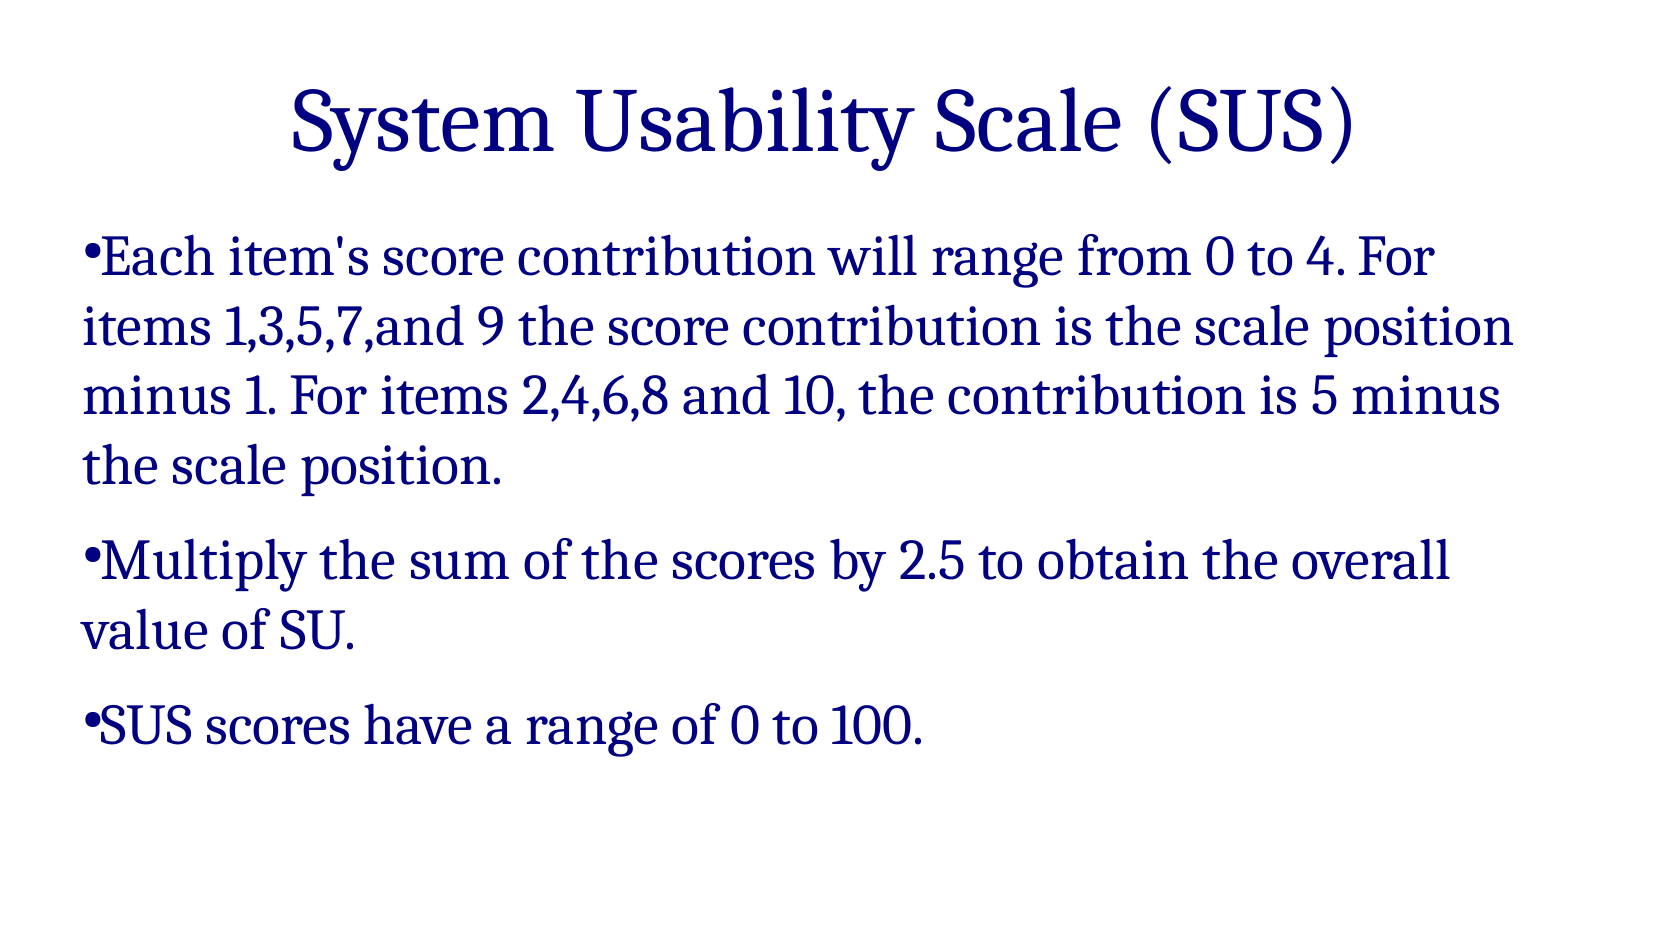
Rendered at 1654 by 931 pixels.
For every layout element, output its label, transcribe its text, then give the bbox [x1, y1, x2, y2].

list Each item's score contribution will range from 0 to 4. For items 1,3,5,7,and 9 the score contribution is the scale position minus 1. For items 2,4,6,8 and 10, the contribution is 5 minus the scale position. Multiply the sum of the scores by 2.5 to obtain the overall value of SU. SUS scores have a range of 0 to 100. [82, 217, 1571, 758]
title System Usability Scale (SUS) [82, 37, 1571, 193]
